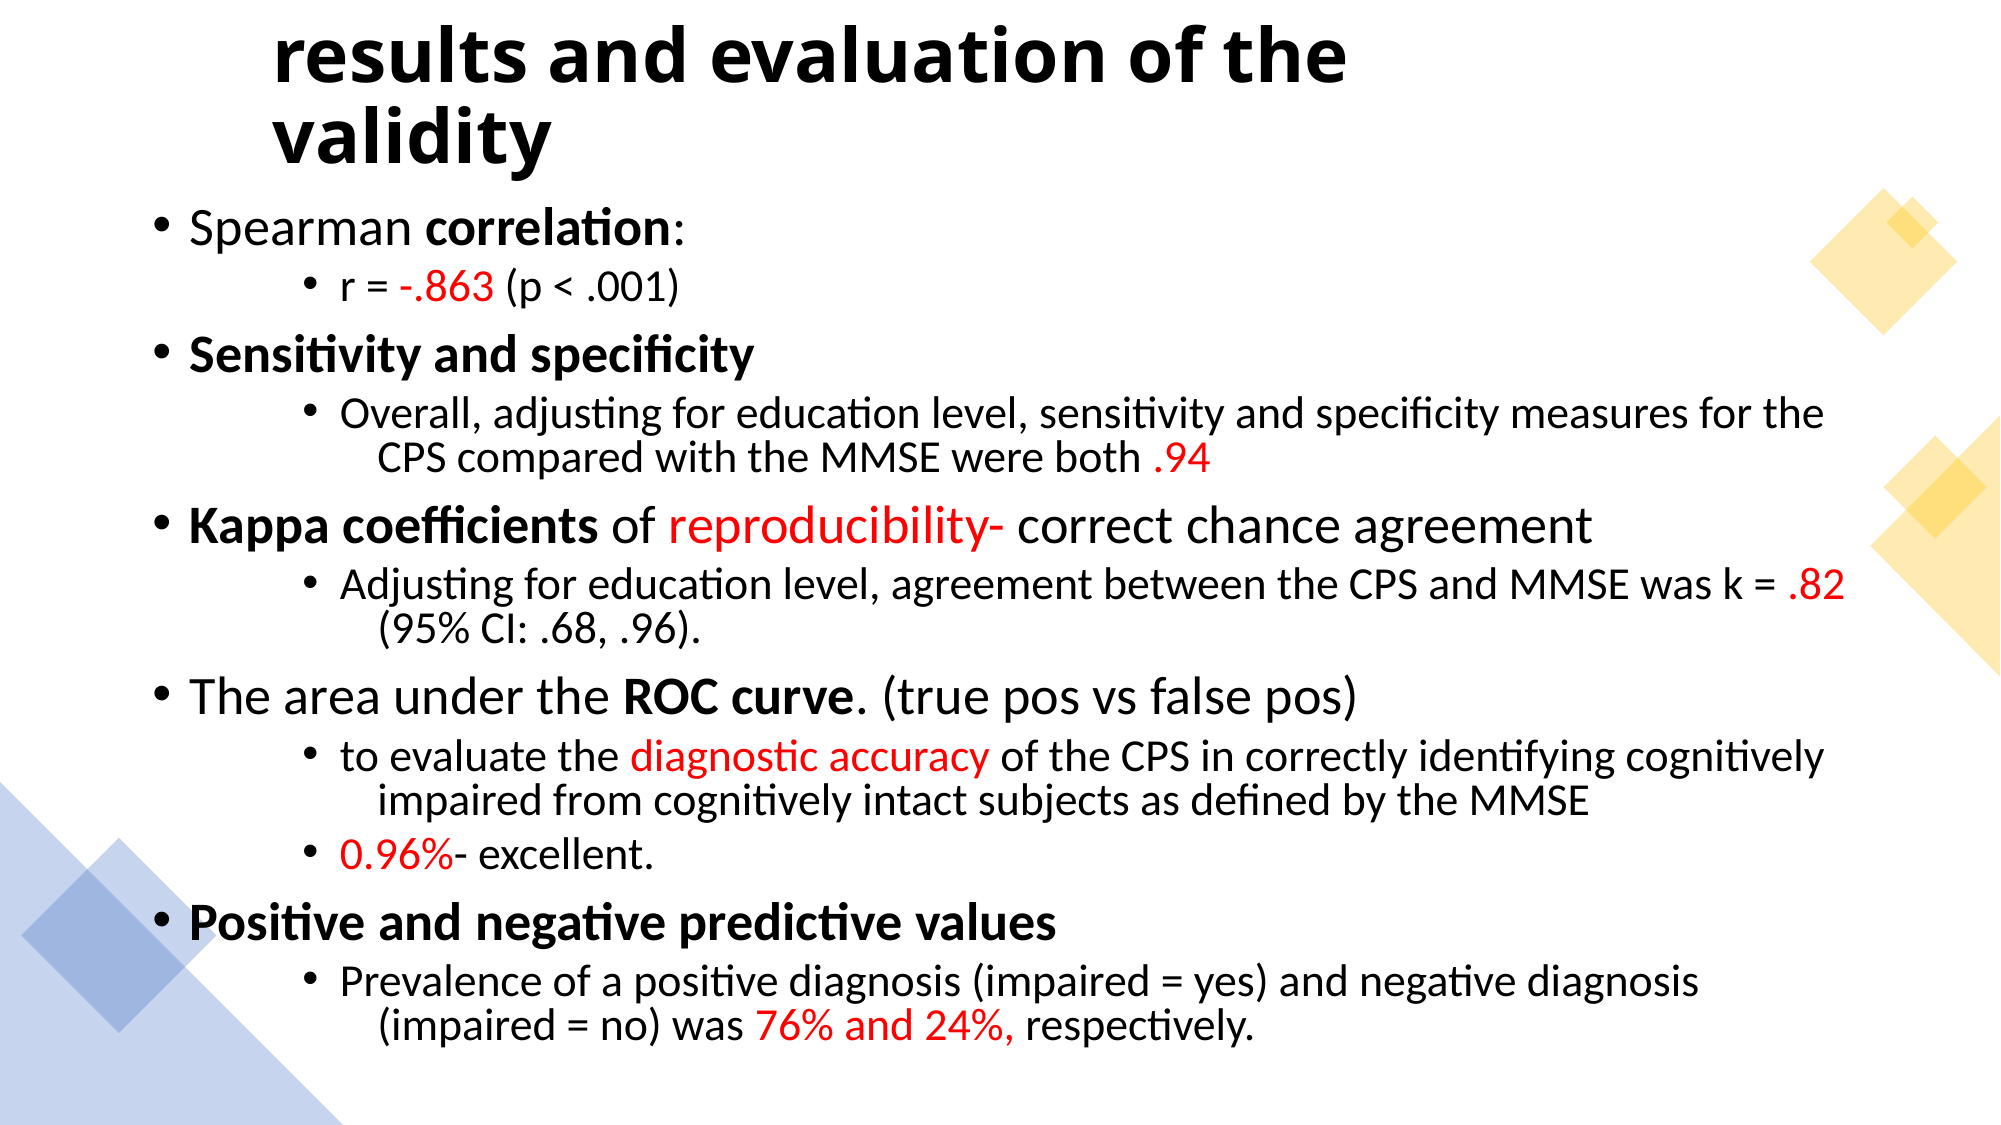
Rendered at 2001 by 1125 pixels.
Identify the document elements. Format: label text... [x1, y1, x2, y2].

list Spearman correlation: r = -.863 (p < .001) Sensitivity and specificity Overall, adjusting for education level, sensitivity and specificity measures for the CPS compared with the MMSE were both .94 Kappa coefficients of reproducibility- correct chance agreement Adjusting for education level, agreement between the CPS and MMSE was k = .82 (95% CI: .68, .96). The area under the ROC curve. (true pos vs false pos) to evaluate the diagnostic accuracy of the CPS in correctly identifying cognitively impaired from cognitively intact subjects as defined by the MMSE 0.96%- excellent. Positive and negative predictive values Prevalence of a positive diagnosis (impaired = yes) and negative diagnosis (impaired = no) was 76% and 24%, respectively. [137, 196, 1863, 1087]
text_box [0, 0, 2000, 1125]
title results and evaluation of the validity [257, 0, 1457, 196]
